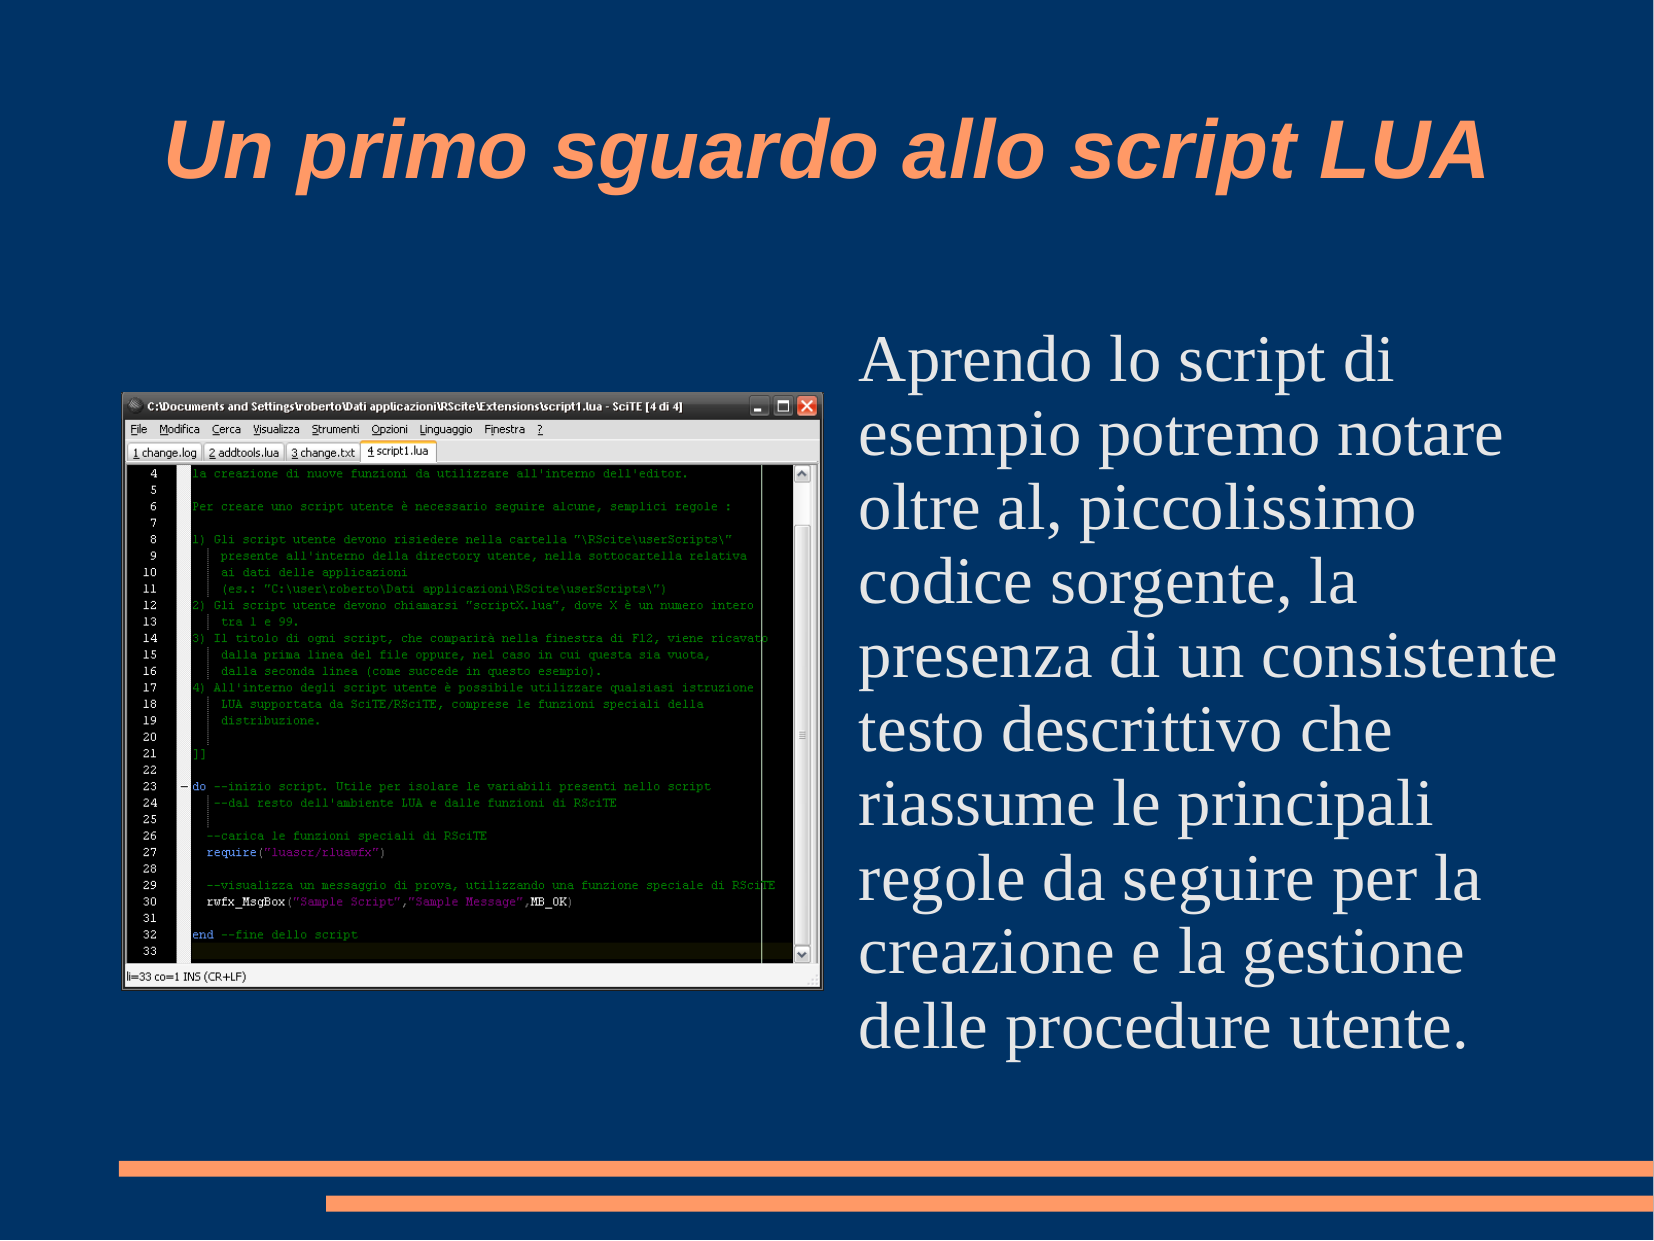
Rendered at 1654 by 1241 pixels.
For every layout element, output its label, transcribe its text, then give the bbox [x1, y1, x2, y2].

picture [121, 392, 824, 991]
list Aprendo lo script di esempio potremo notare oltre al, piccolissimo codice sorgente, la presenza di un consistente testo descrittivo che riassume le principali regole da seguire per la creazione e la gestione delle procedure utente. [858, 322, 1562, 1132]
title Un primo sguardo allo script LUA [121, 46, 1534, 254]
